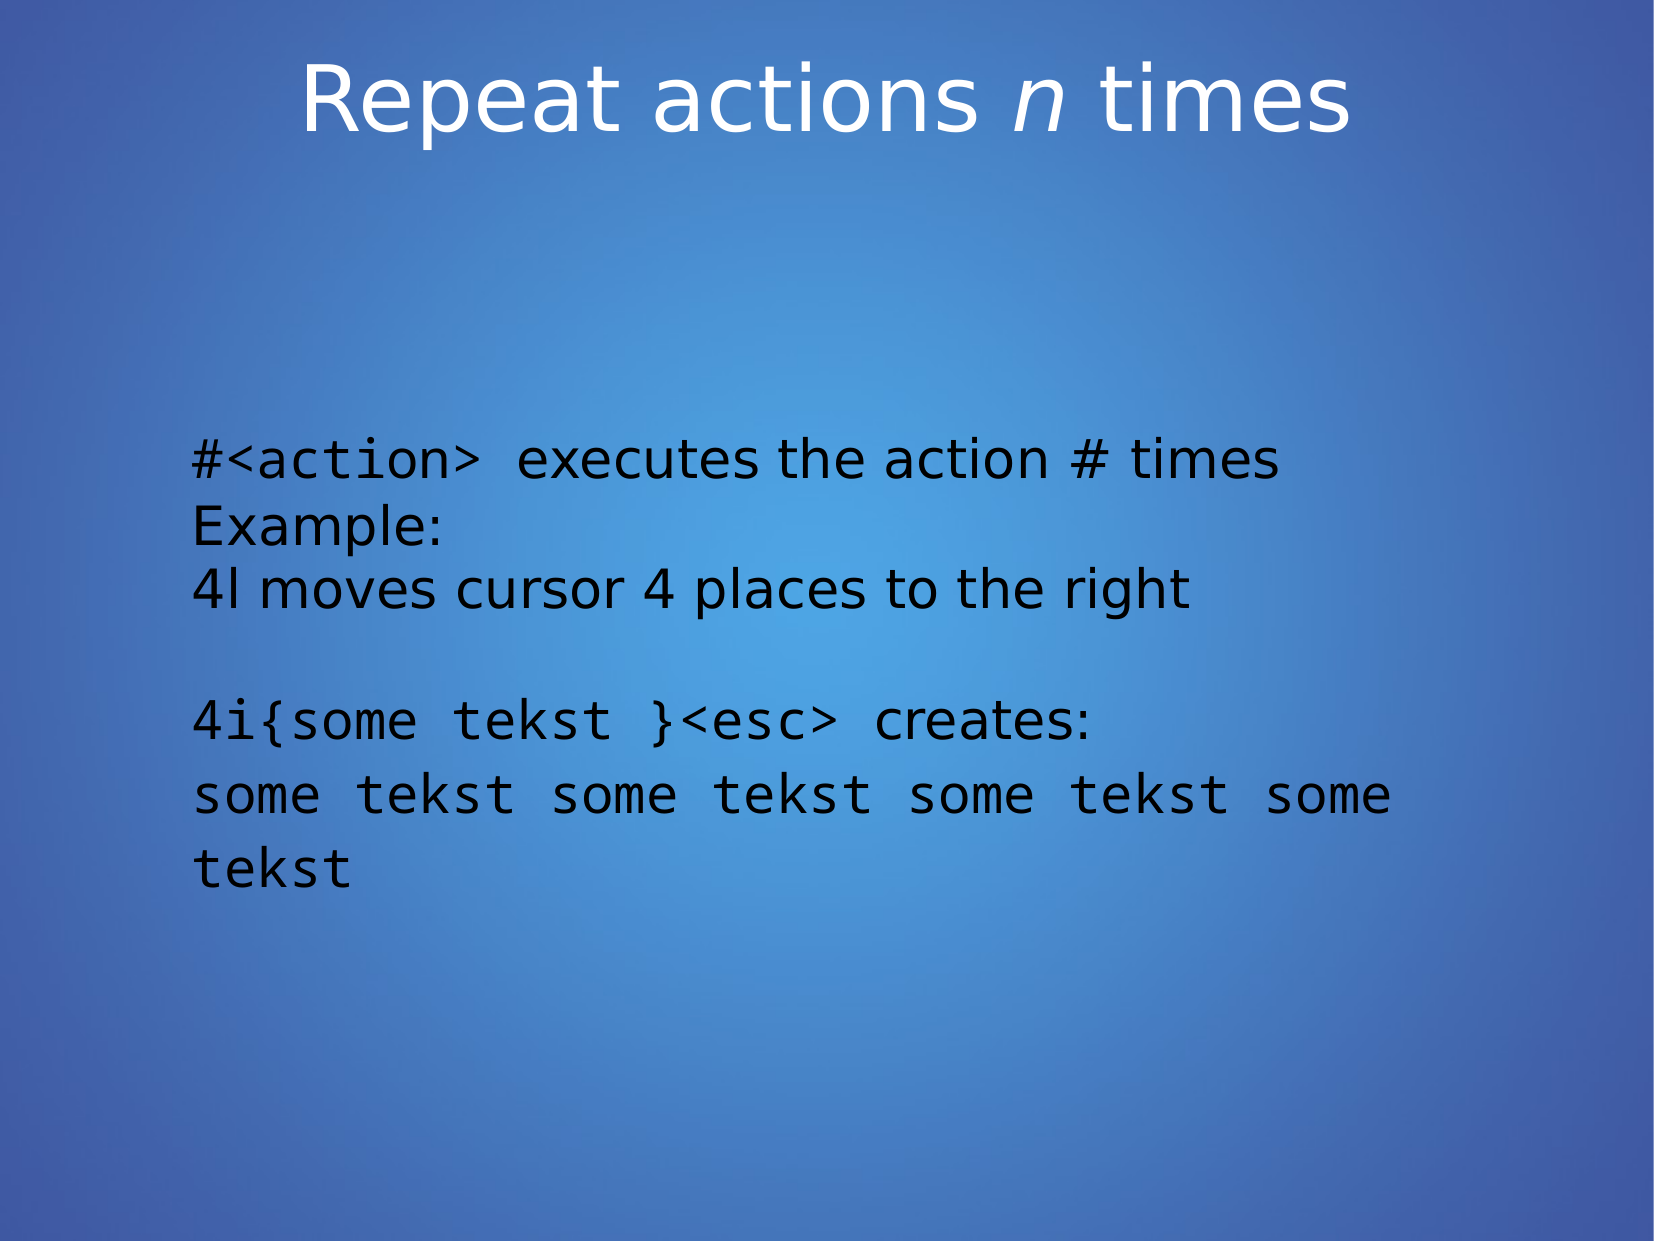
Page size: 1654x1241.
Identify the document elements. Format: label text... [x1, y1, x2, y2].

picture [0, 0, 1654, 1241]
title Repeat actions n times [82, 23, 1571, 175]
text_box #<action> executes the action # times Example: 4l moves cursor 4 places to the right 4i{some tekst }<esc> creates: some tekst some tekst some tekst some tekst [177, 413, 1477, 827]
